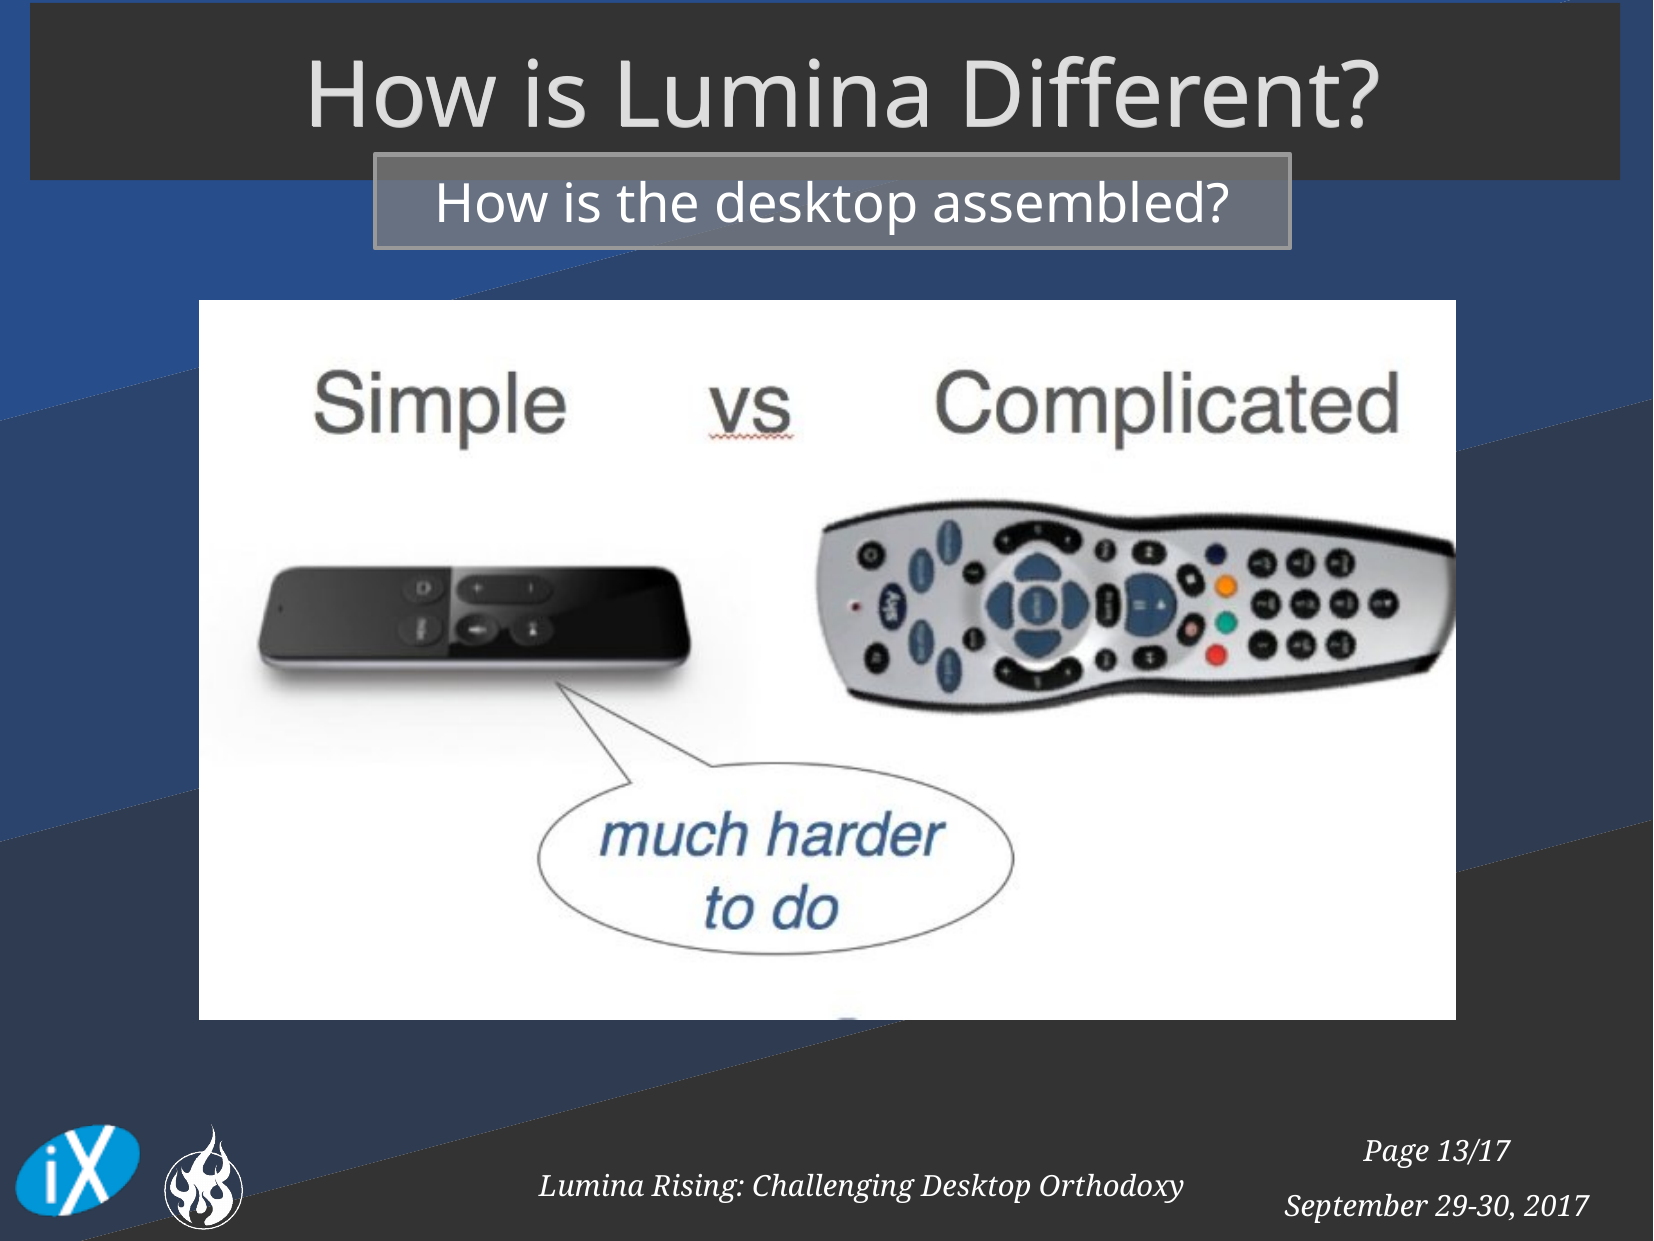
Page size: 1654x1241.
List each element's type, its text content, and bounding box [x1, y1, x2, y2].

picture [150, 1124, 256, 1230]
picture [46, 1145, 56, 1155]
picture [199, 300, 1456, 1021]
picture [46, 1160, 56, 1203]
text_box How is the desktop assembled? [375, 154, 1291, 248]
picture [15, 1124, 145, 1223]
title How is Lumina Different? [30, 2, 1621, 181]
